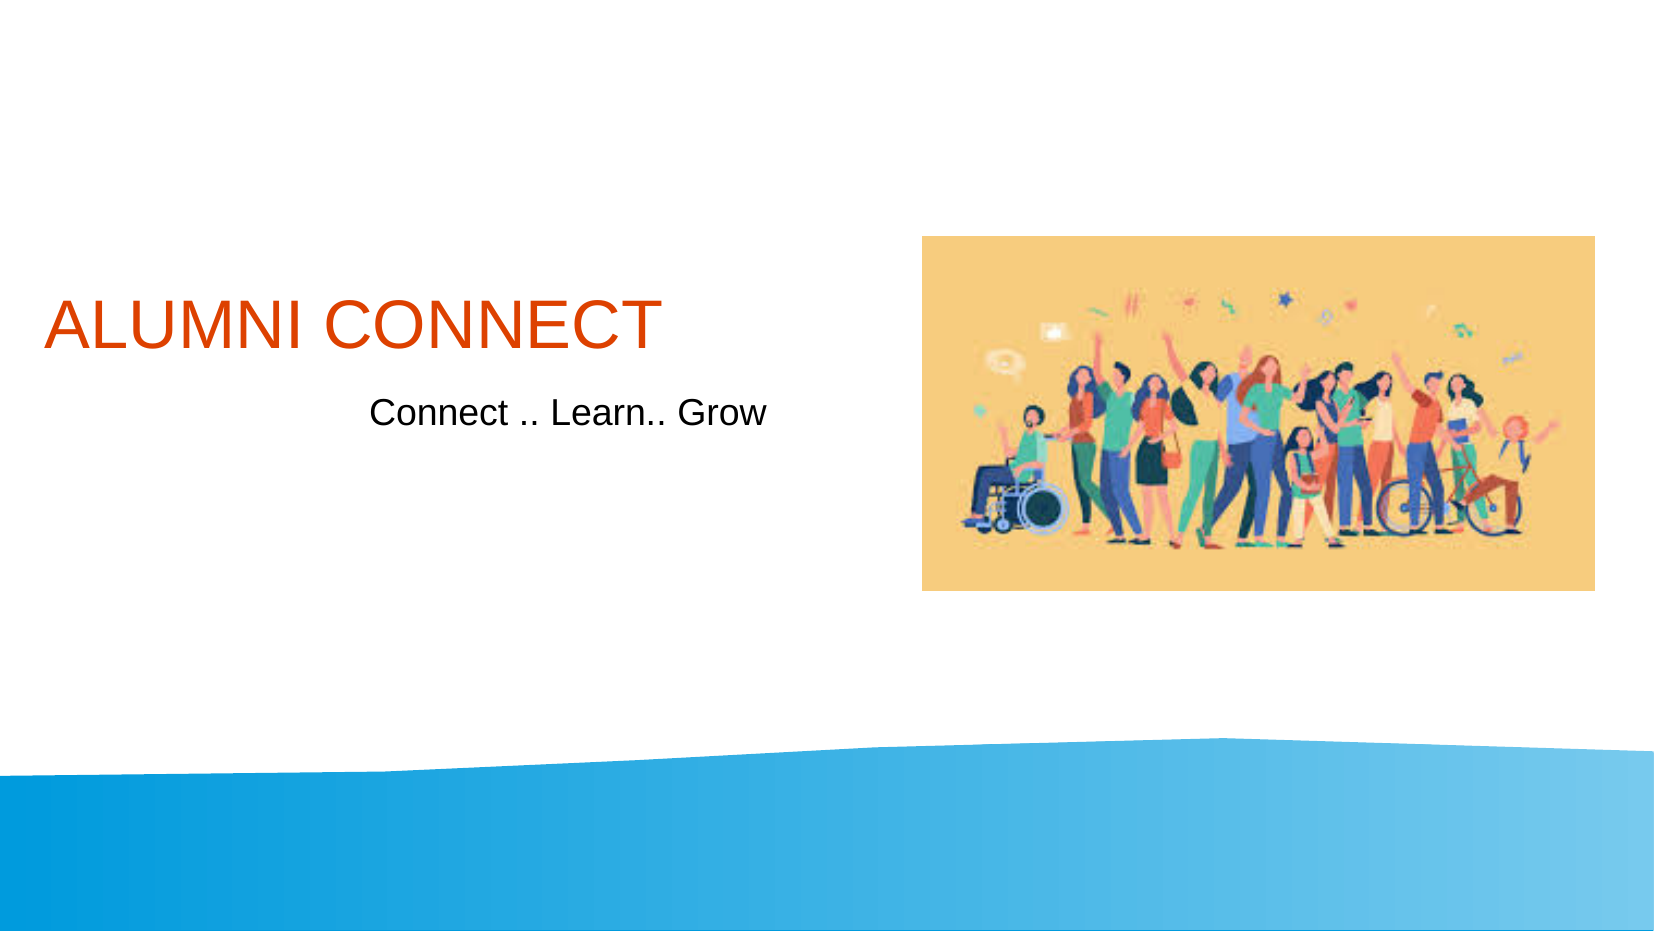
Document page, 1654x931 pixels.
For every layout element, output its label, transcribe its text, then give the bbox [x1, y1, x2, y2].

text_box Connect .. Learn.. Grow [354, 383, 922, 562]
title ALUMNI CONNECT [0, 236, 922, 414]
picture [922, 236, 1595, 591]
